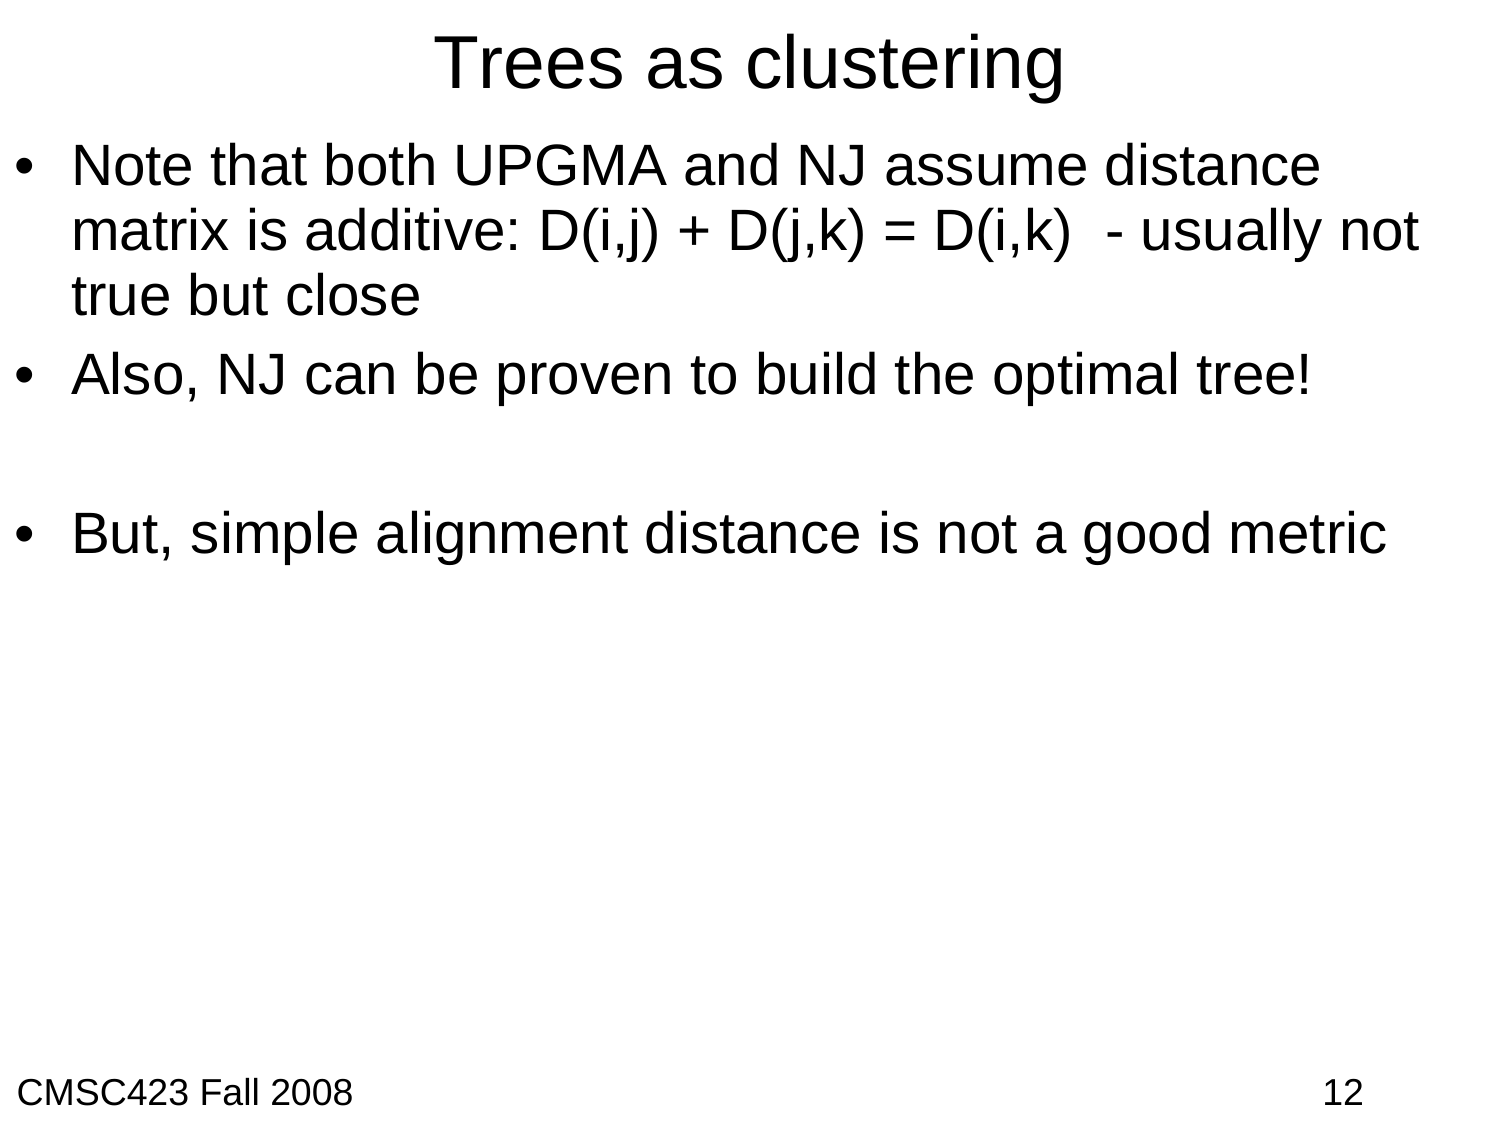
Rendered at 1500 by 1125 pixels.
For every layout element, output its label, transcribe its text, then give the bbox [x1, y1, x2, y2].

title Trees as clustering [0, 12, 1500, 113]
list Note that both UPGMA and NJ assume distance matrix is additive: D(i,j) + D(j,k) = D(i,k) - usually not true but close Also, NJ can be proven to build the optimal tree! But, simple alignment distance is not a good metric [0, 124, 1500, 1125]
